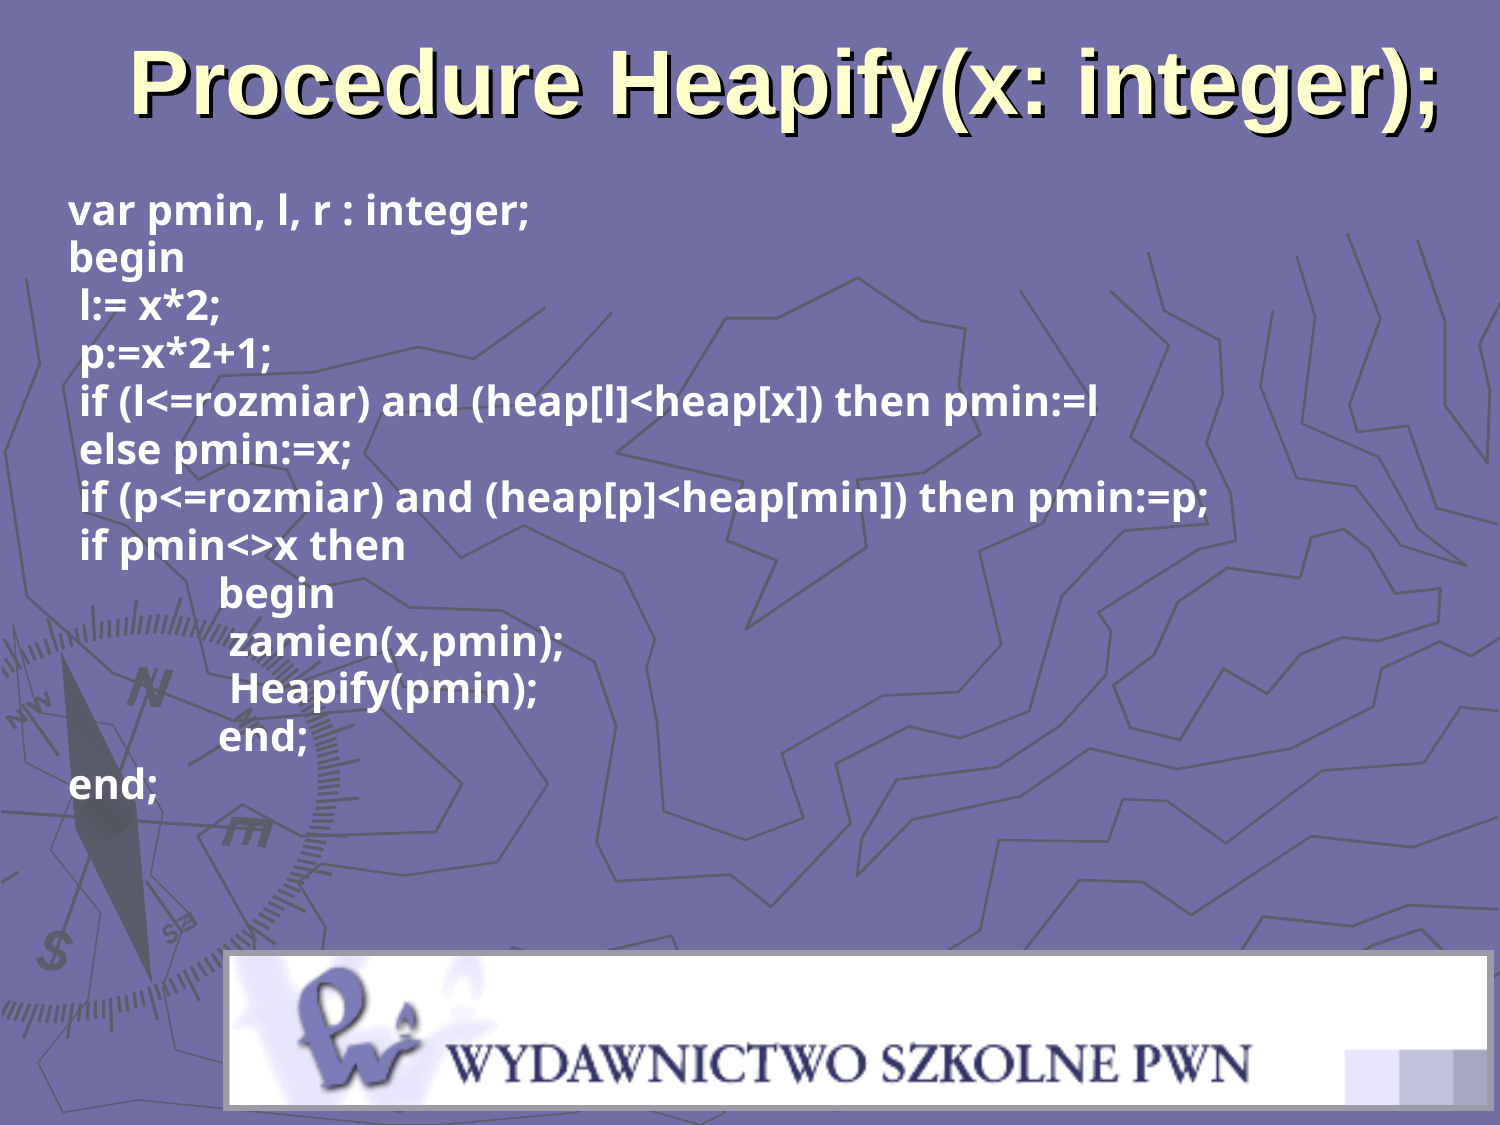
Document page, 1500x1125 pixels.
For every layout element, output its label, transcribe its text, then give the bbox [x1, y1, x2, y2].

title Procedure Heapify(x: integer); [41, 0, 1500, 172]
text_box var pmin, l, r : integer; begin l:= x*2; p:=x*2+1; if (l<=rozmiar) and (heap[l]<heap[x]) then pmin:=l else pmin:=x; if (p<=rozmiar) and (heap[p]<heap[min]) then pmin:=p; if pmin<>x then begin zamien(x,pmin); Heapify(pmin); end; end; [53, 187, 1413, 892]
picture [229, 956, 1487, 1105]
